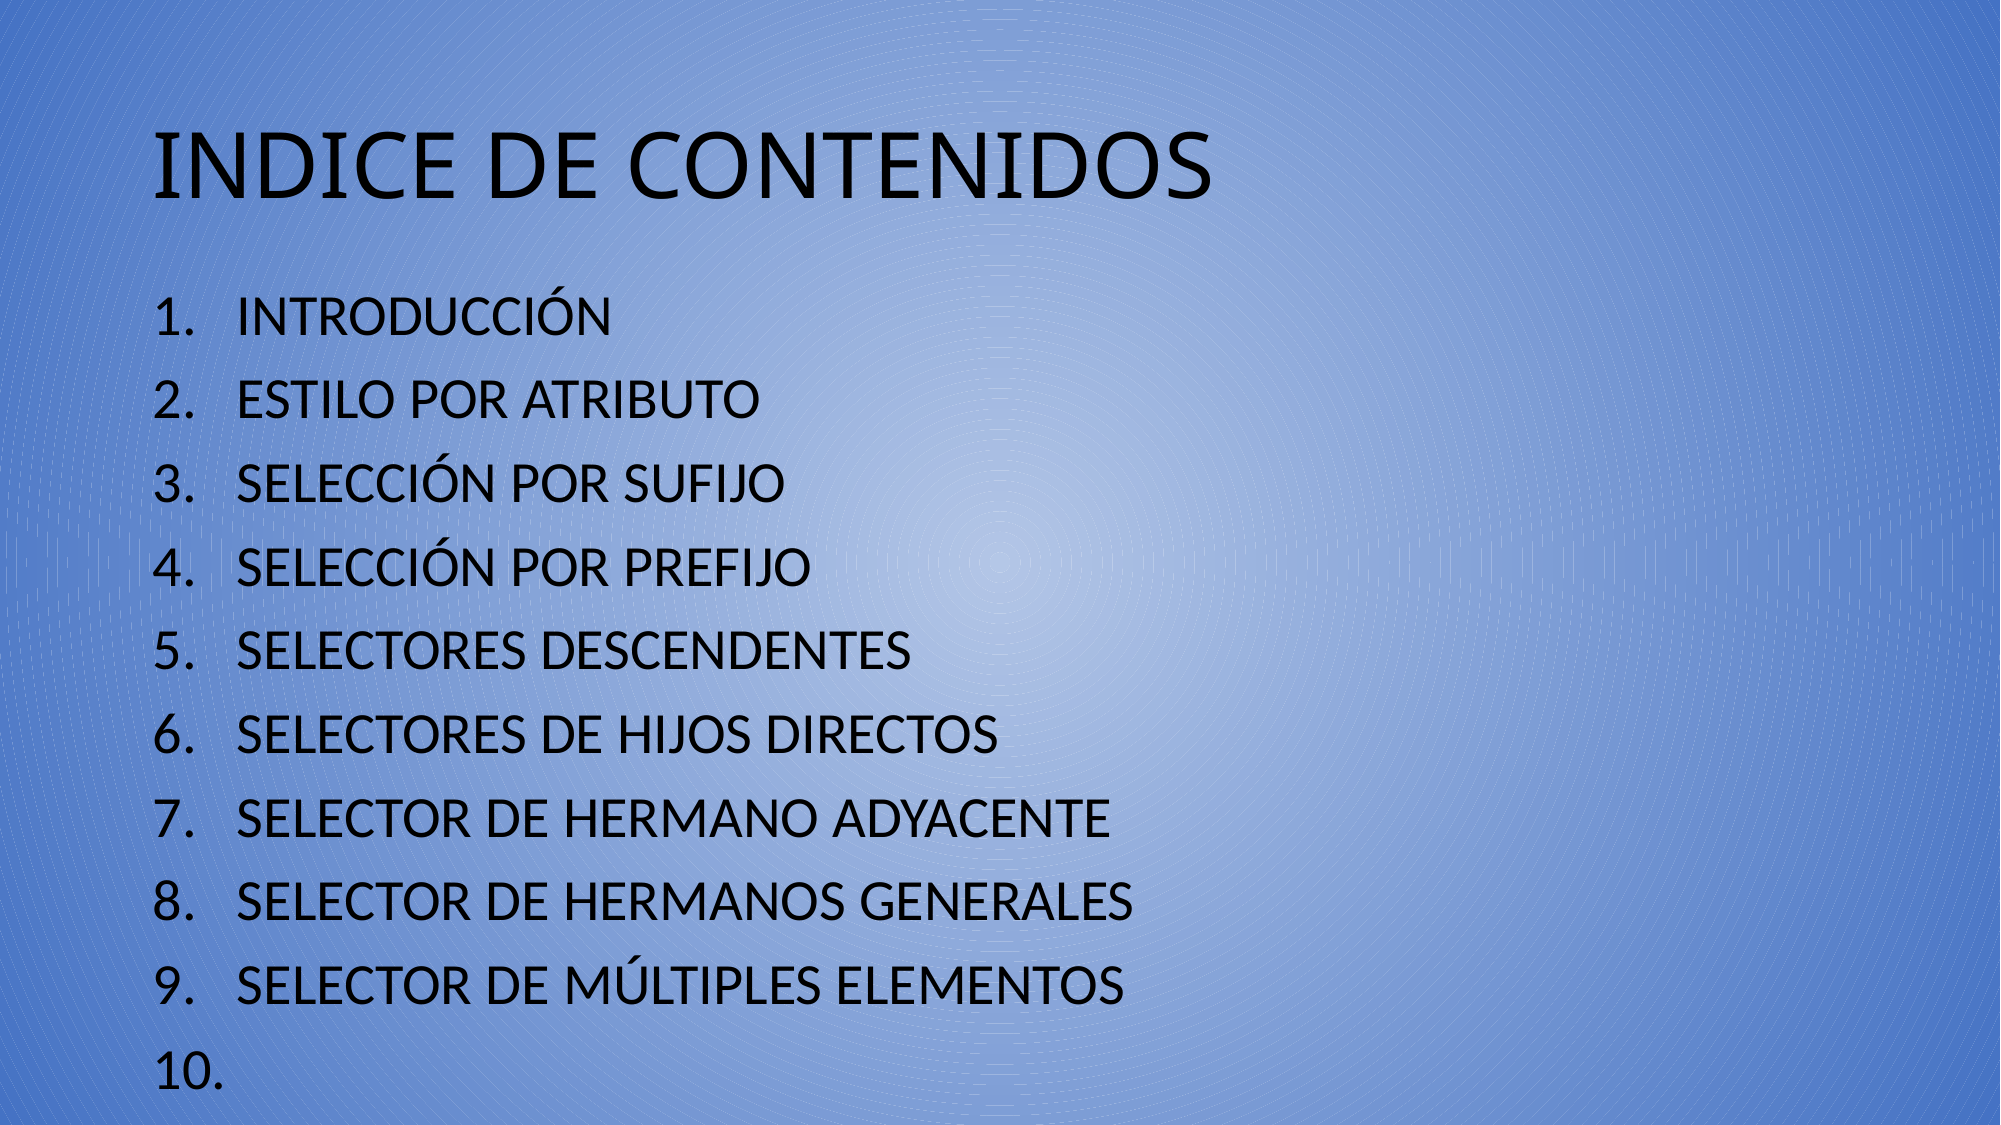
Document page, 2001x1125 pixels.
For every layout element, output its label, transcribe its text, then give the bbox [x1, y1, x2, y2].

title INDICE DE CONTENIDOS [137, 59, 1863, 277]
list INTRODUCCIÓN ESTILO POR ATRIBUTO SELECCIÓN POR SUFIJO SELECCIÓN POR PREFIJO SELECTORES DESCENDENTES SELECTORES DE HIJOS DIRECTOS SELECTOR DE HERMANO ADYACENTE SELECTOR DE HERMANOS GENERALES SELECTOR DE MÚLTIPLES ELEMENTOS [137, 277, 1863, 1066]
